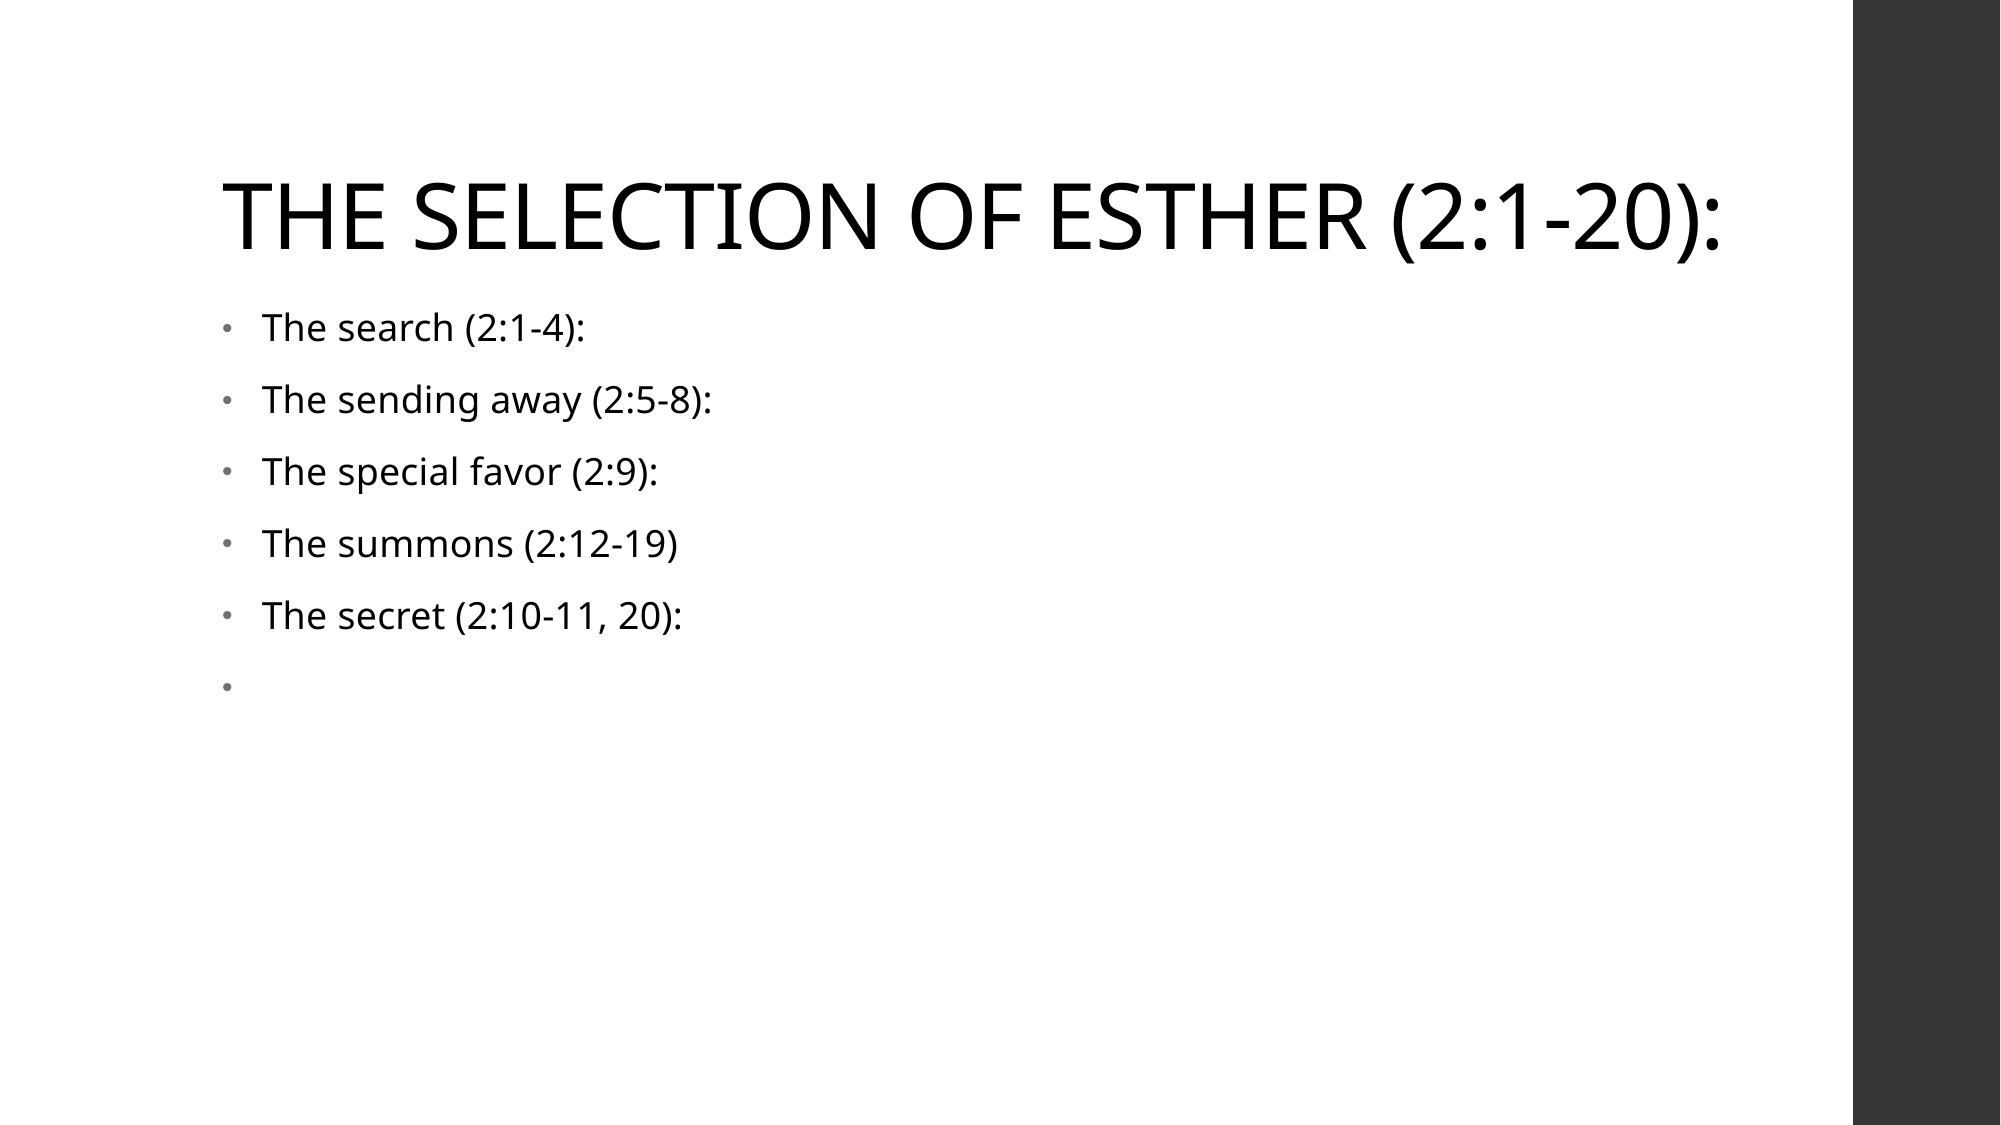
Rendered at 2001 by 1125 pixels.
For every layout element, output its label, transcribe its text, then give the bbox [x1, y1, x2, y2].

title THE SELECTION OF ESTHER (2:1-20): [206, 60, 1797, 278]
list The search (2:1-4): The sending away (2:5-8): The special favor (2:9): The summons (2:12-19) The secret (2:10-11, 20): [206, 299, 1617, 1014]
